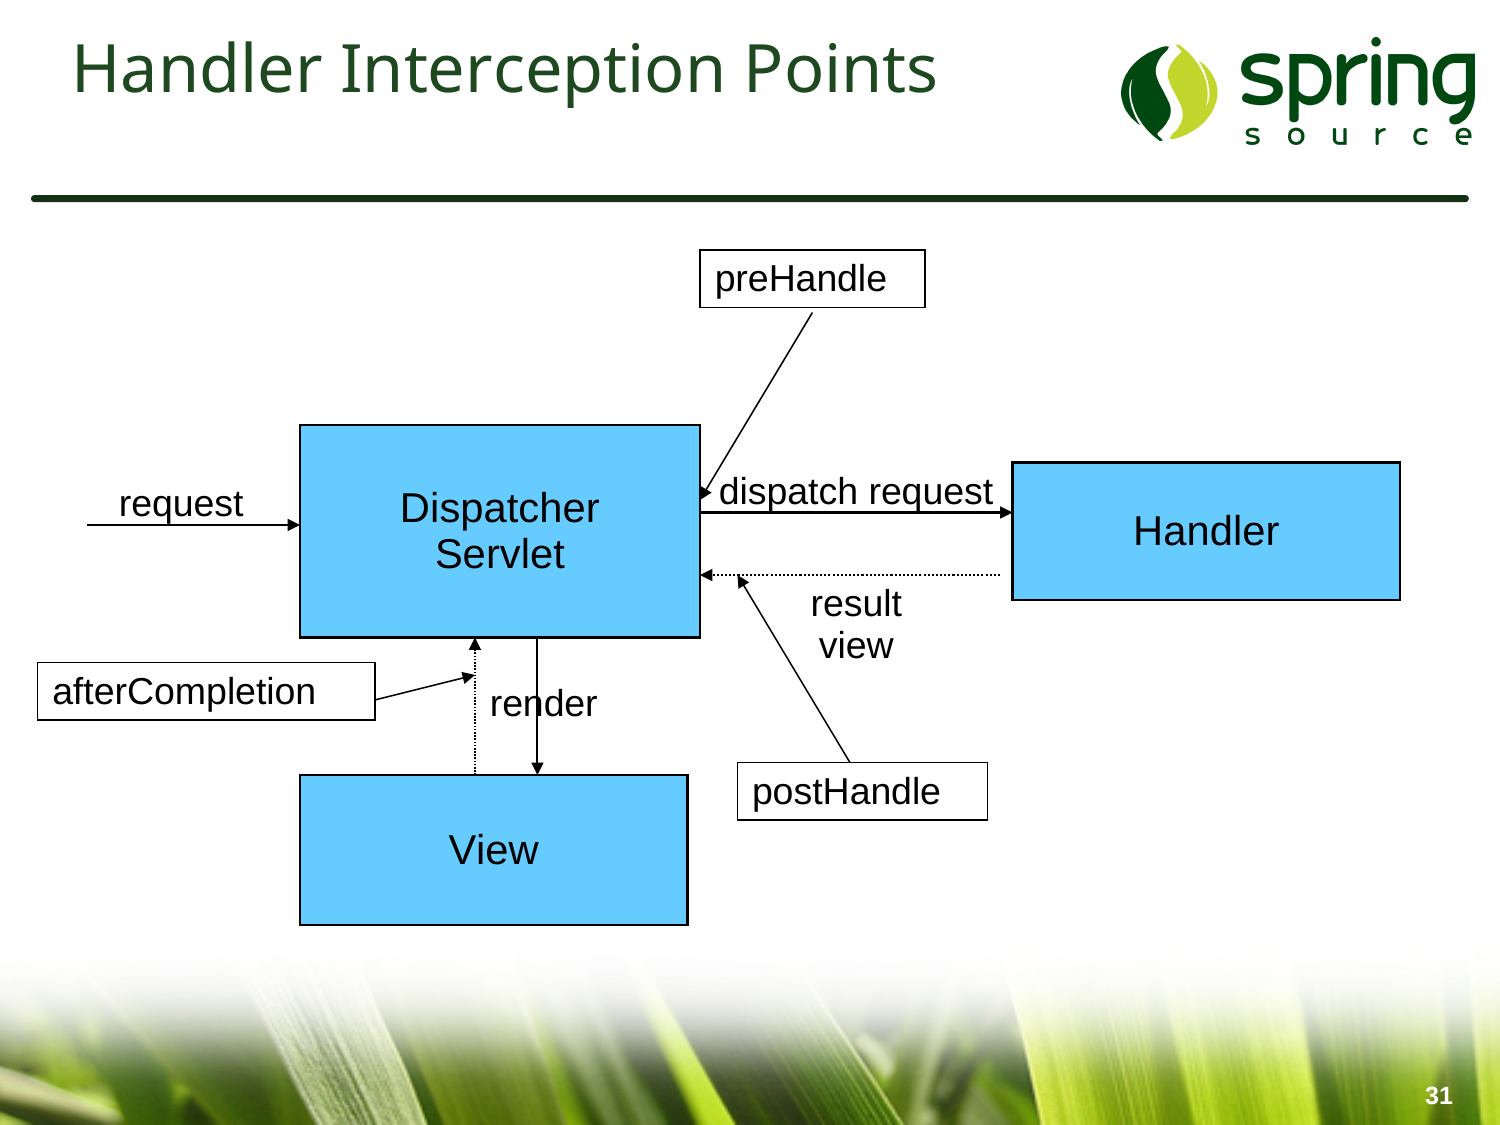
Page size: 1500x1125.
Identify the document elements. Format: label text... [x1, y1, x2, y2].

text_box Handler [1012, 462, 1401, 601]
text_box dispatch request [687, 462, 1025, 520]
text_box postHandle [737, 762, 988, 820]
title Handler Interception Points [56, 13, 1089, 176]
text_box View [300, 774, 688, 925]
text_box preHandle [699, 249, 926, 308]
text_box Dispatcher Servlet [299, 425, 700, 638]
picture [0, 944, 1500, 1125]
text_box afterCompletion [37, 662, 375, 720]
text_box render [324, 674, 763, 733]
picture [1121, 37, 1475, 145]
text_box result view [774, 640, 795, 675]
text_box render [375, 674, 462, 698]
text_box result view [774, 574, 938, 675]
text_box request [24, 474, 338, 533]
